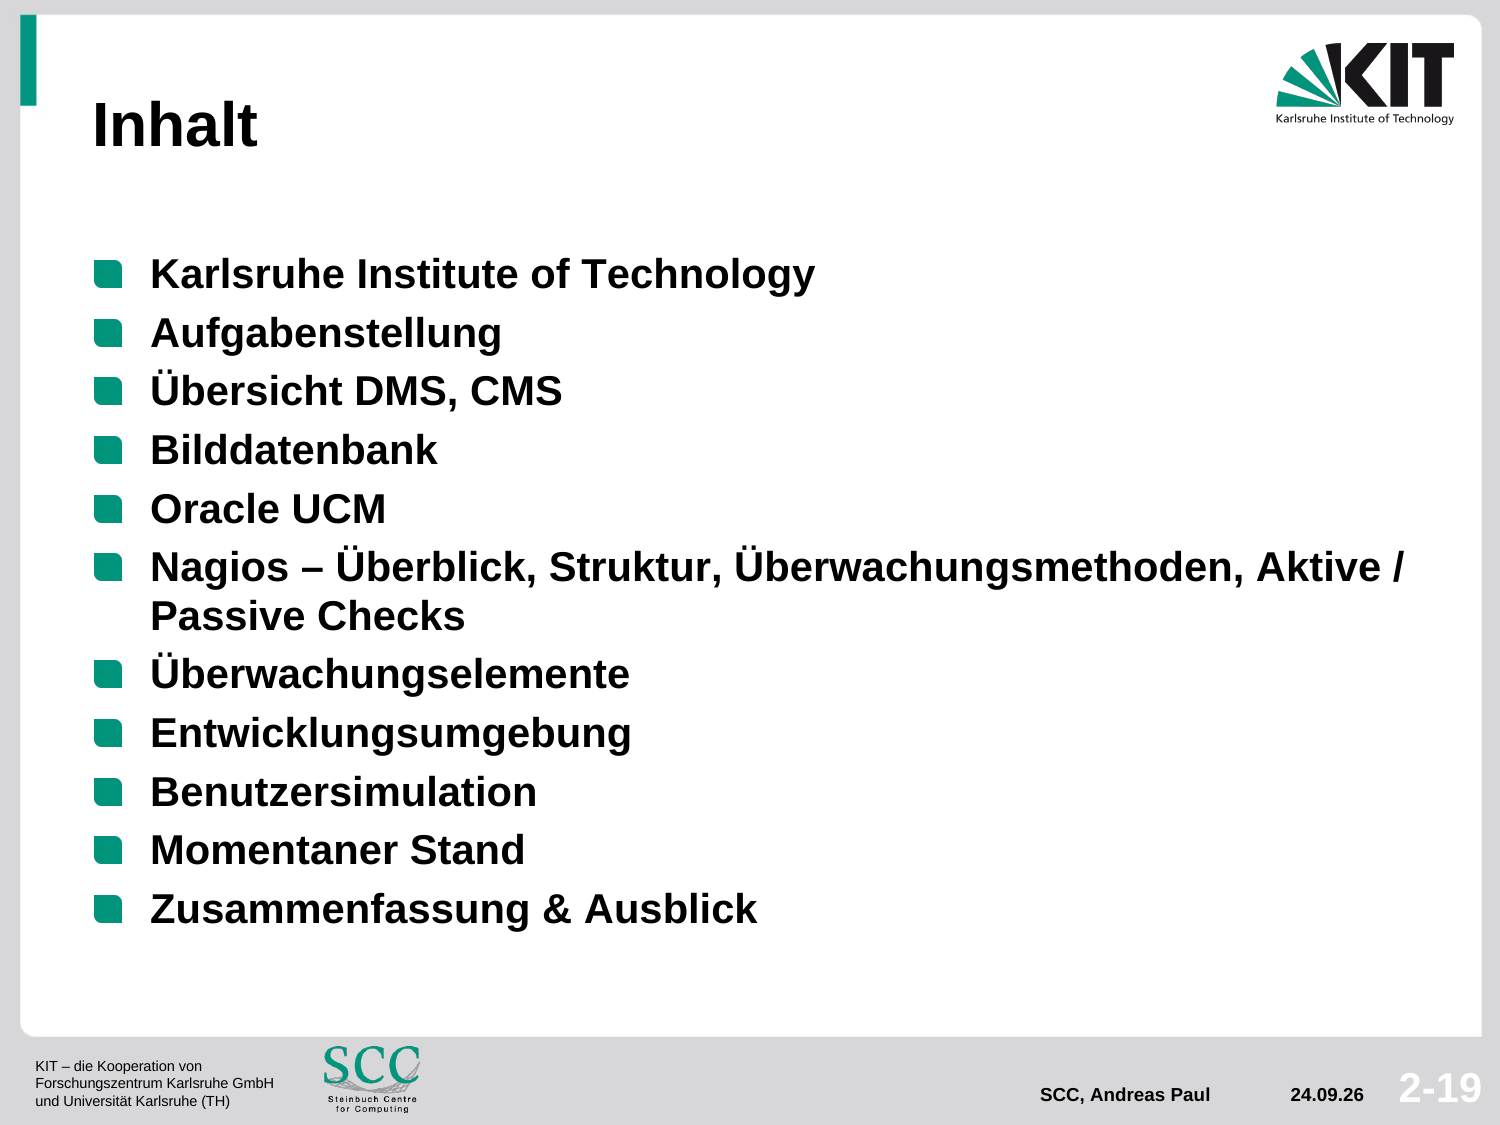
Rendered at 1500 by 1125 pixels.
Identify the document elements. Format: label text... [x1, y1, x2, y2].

title Inhalt [92, 56, 1147, 192]
list Karlsruhe Institute of Technology Aufgabenstellung Übersicht DMS, CMS Bilddatenbank Oracle UCM Nagios – Überblick, Struktur, Überwachungsmethoden, Aktive / Passive Checks Überwachungselemente Entwicklungsumgebung Benutzersimulation Momentaner Stand Zusammenfassung & Ausblick [94, 179, 1444, 933]
picture [0, 0, 1500, 1125]
